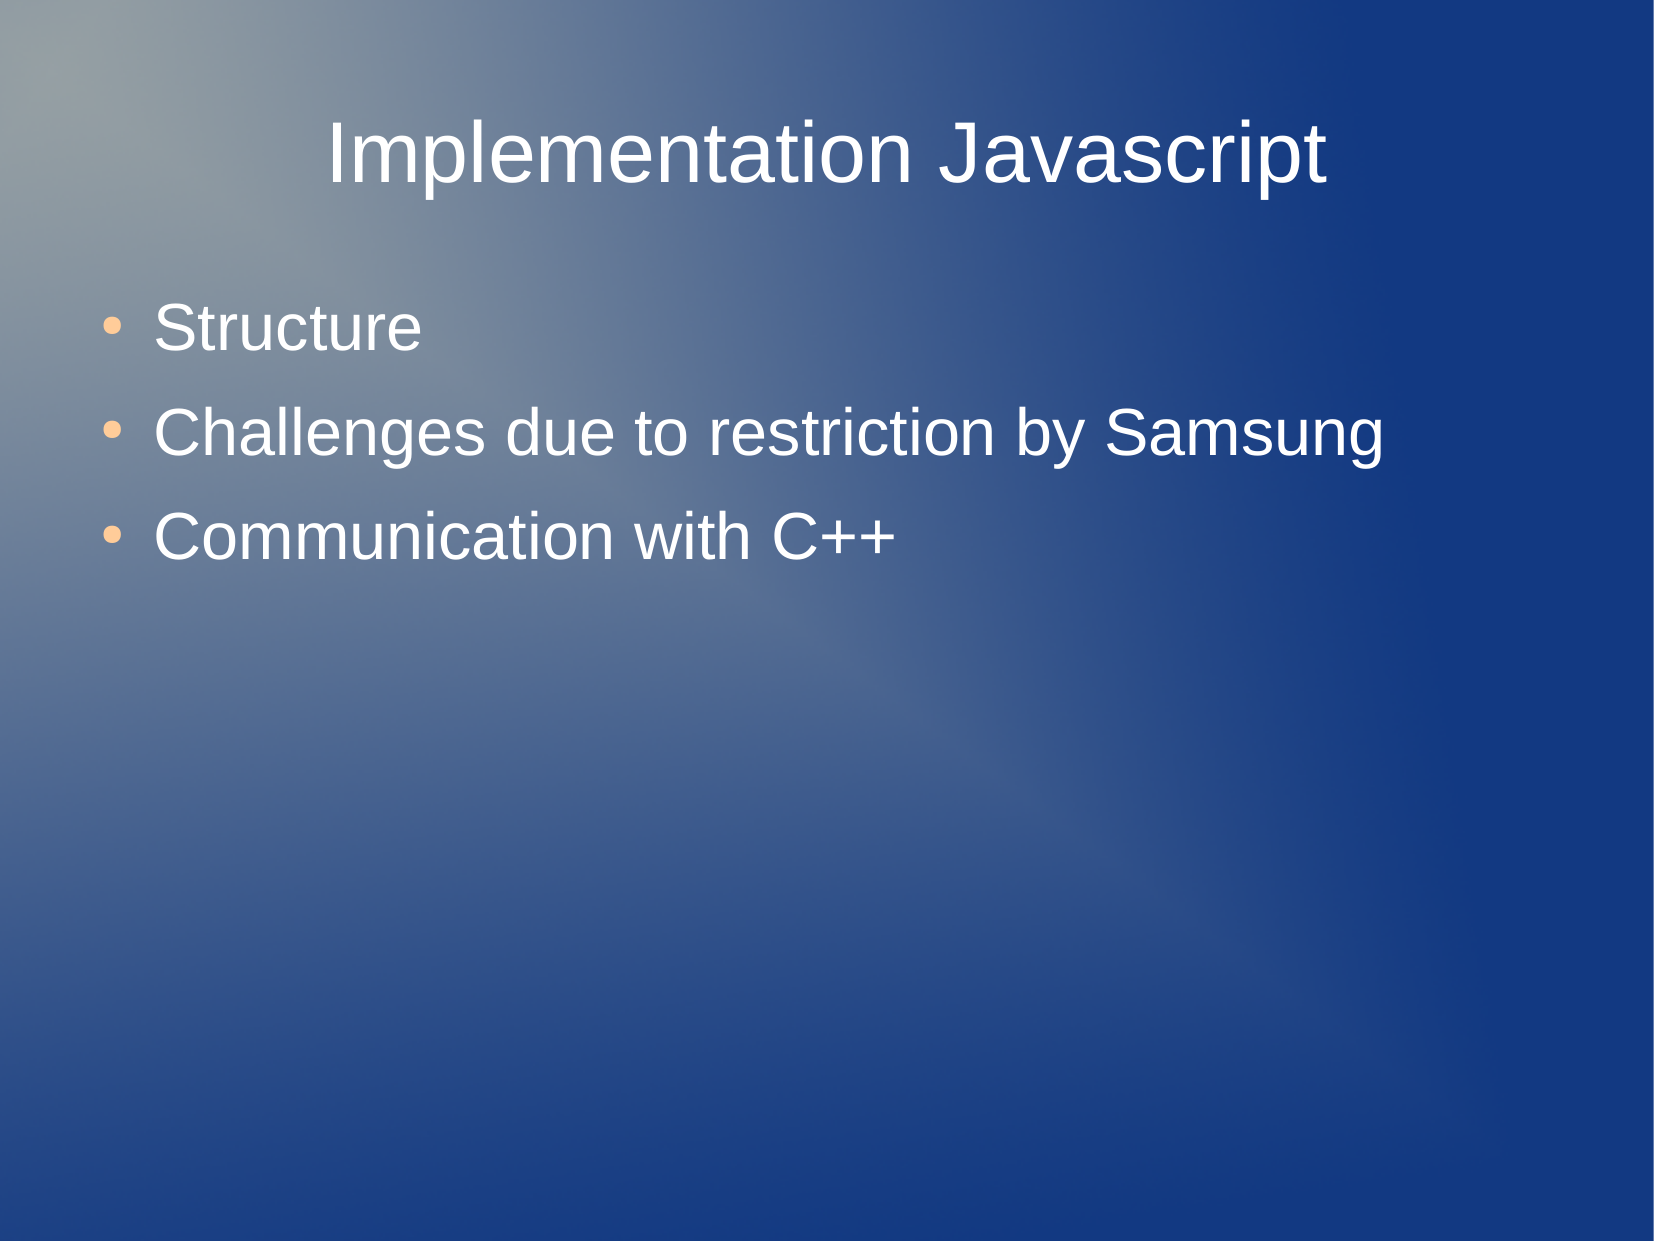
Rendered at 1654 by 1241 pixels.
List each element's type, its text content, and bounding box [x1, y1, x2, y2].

title Implementation Javascript [82, 49, 1571, 257]
picture [0, 0, 1654, 1241]
list Structure Challenges due to restriction by Samsung Communication with C++ [82, 290, 1571, 1010]
